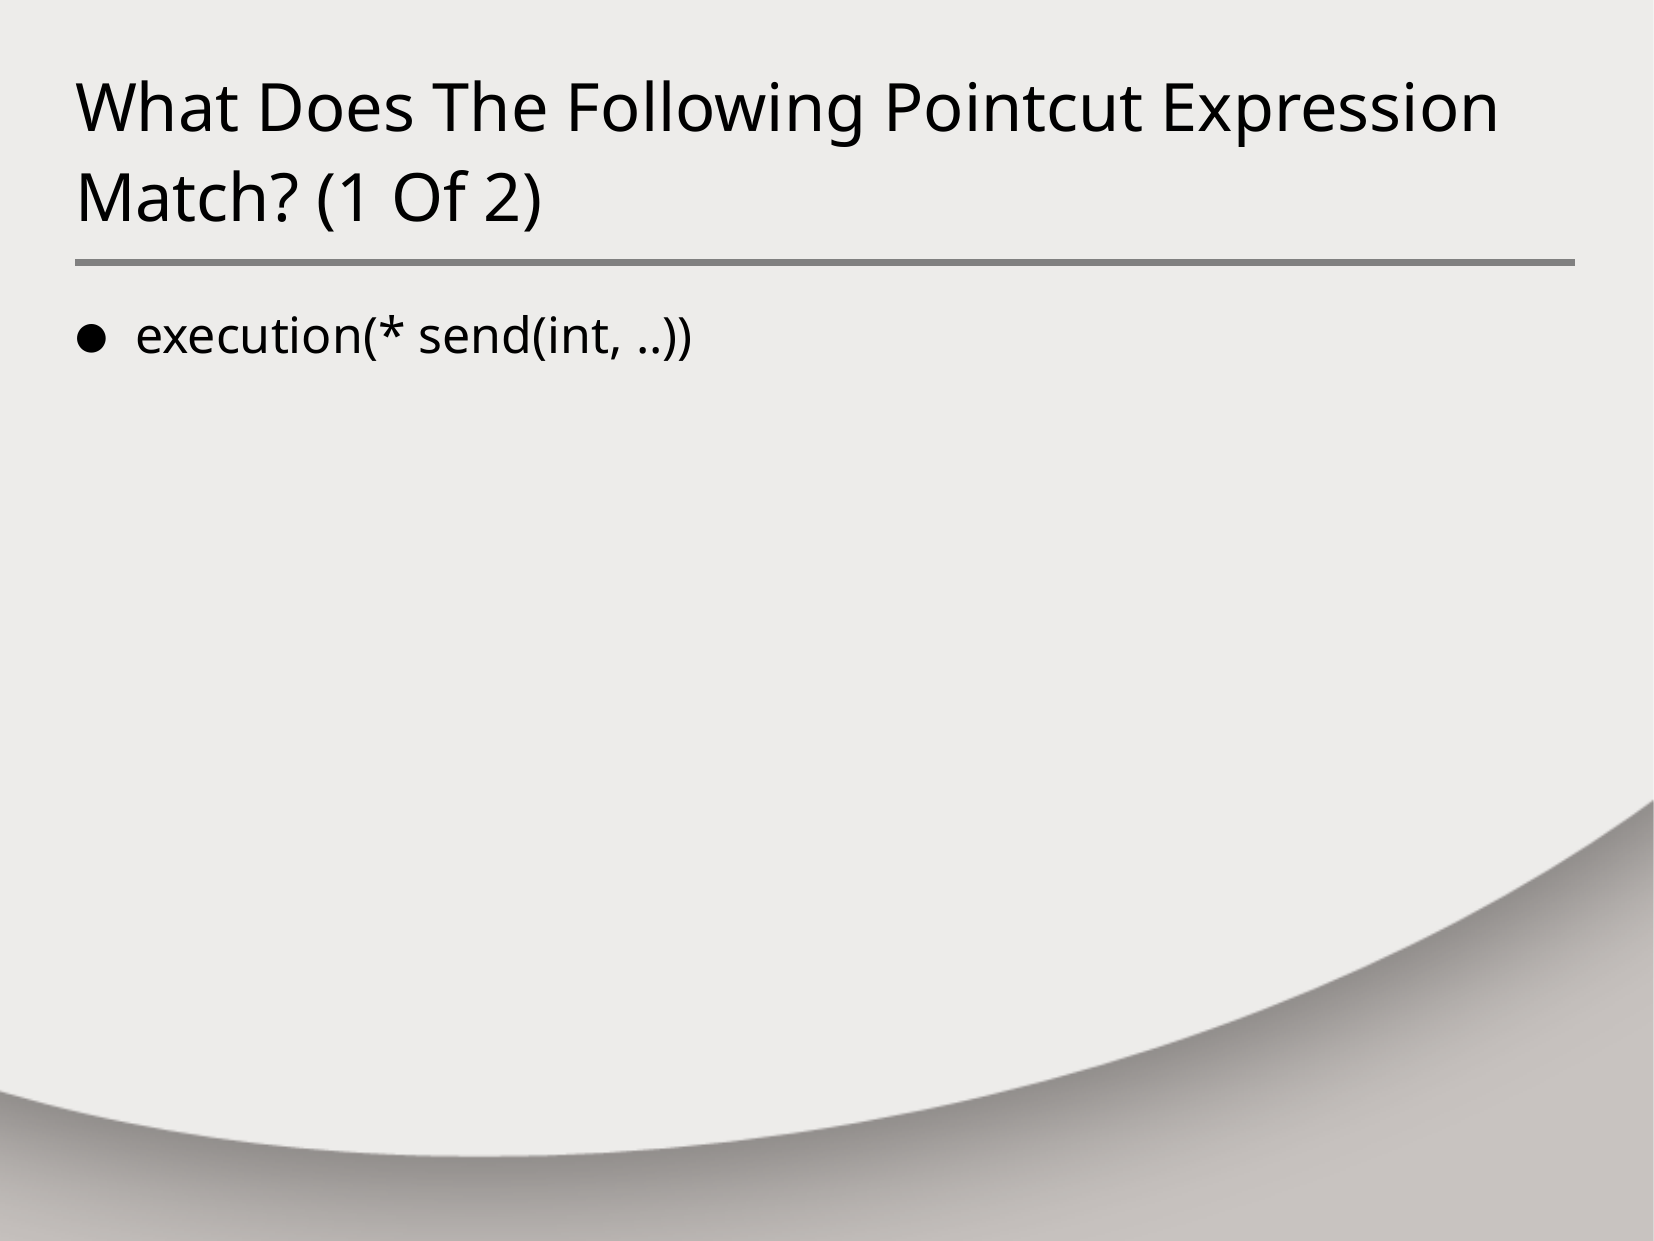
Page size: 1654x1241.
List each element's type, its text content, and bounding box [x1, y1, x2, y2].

title What Does The Following Pointcut Expression Match? (1 Of 2) [75, 75, 1576, 226]
picture [0, 0, 1654, 1241]
list execution(* send(int, ..)) [75, 300, 1576, 1163]
